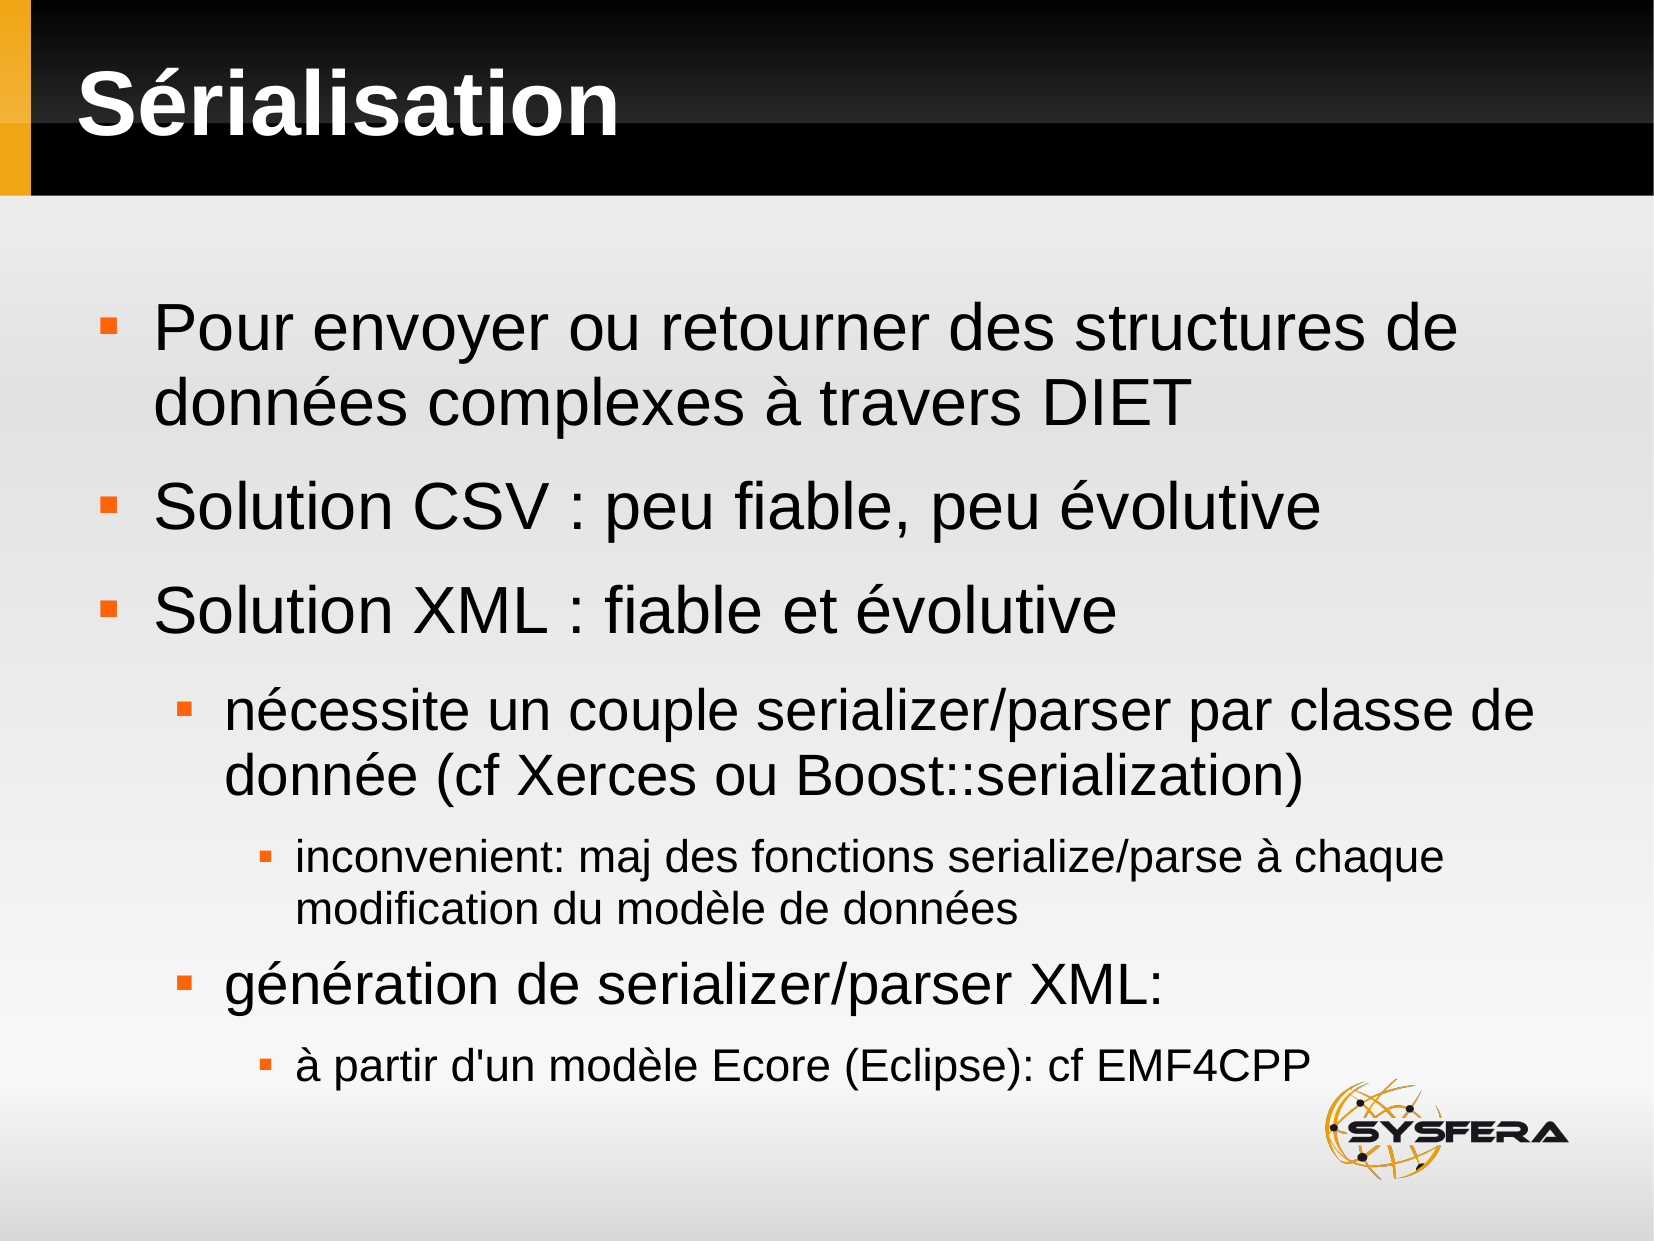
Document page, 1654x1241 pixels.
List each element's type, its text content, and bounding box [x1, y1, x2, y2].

title Sérialisation [76, 7, 1565, 200]
list Pour envoyer ou retourner des structures de données complexes à travers DIET Solution CSV : peu fiable, peu évolutive Solution XML : fiable et évolutive nécessite un couple serializer/parser par classe de donnée (cf Xerces ou Boost::serialization) inconvenient: maj des fonctions serialize/parse à chaque modification du modèle de données génération de serializer/parser XML: à partir d'un modèle Ecore (Eclipse): cf EMF4CPP [82, 290, 1571, 1094]
picture [0, 0, 1654, 1241]
